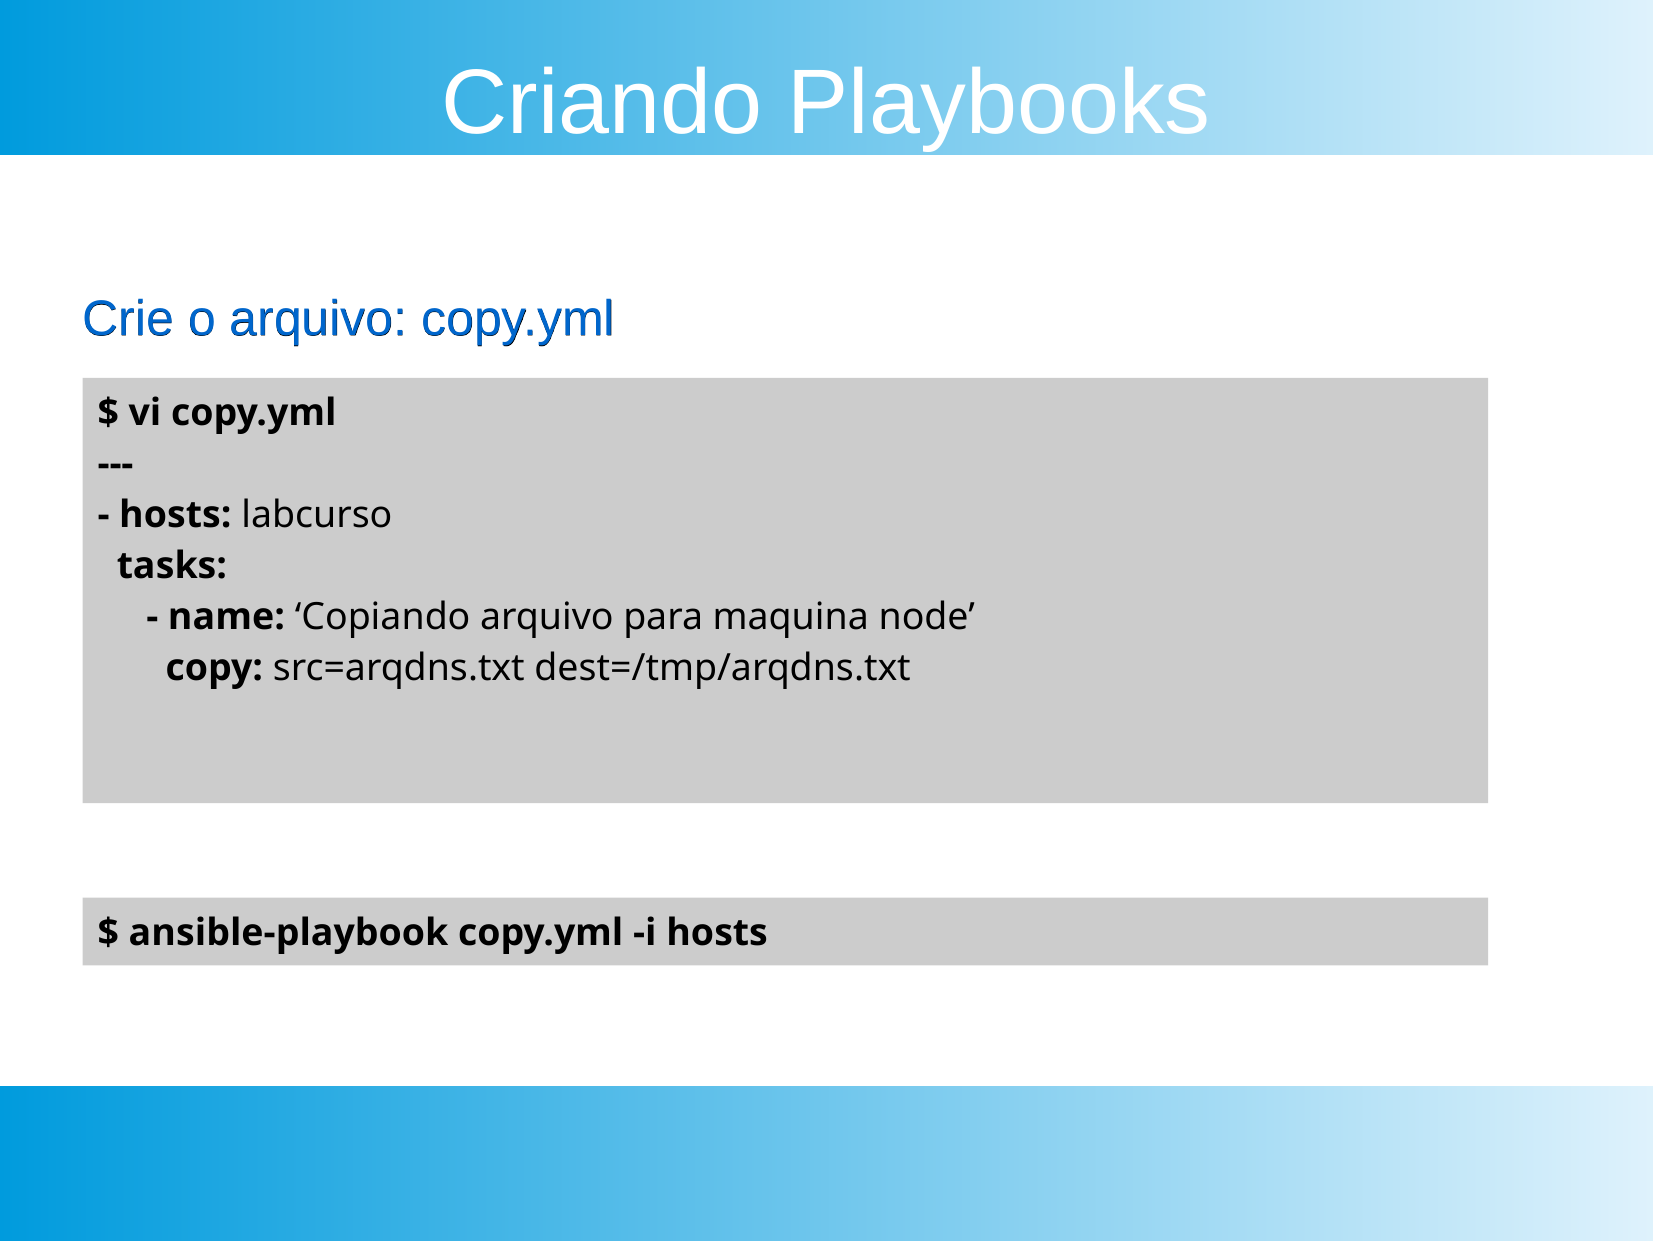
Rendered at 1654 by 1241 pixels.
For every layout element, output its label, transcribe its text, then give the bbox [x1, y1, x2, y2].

title Criando Playbooks [82, 49, 1571, 155]
text_box $ vi copy.yml --- - hosts: labcurso tasks: - name: ‘Copiando arquivo para maquina node’ copy: src=arqdns.txt dest=/tmp/arqdns.txt [82, 377, 1489, 804]
list Crie o arquivo: copy.yml [82, 290, 1571, 355]
text_box $ ansible-playbook copy.yml -i hosts [82, 897, 1489, 966]
